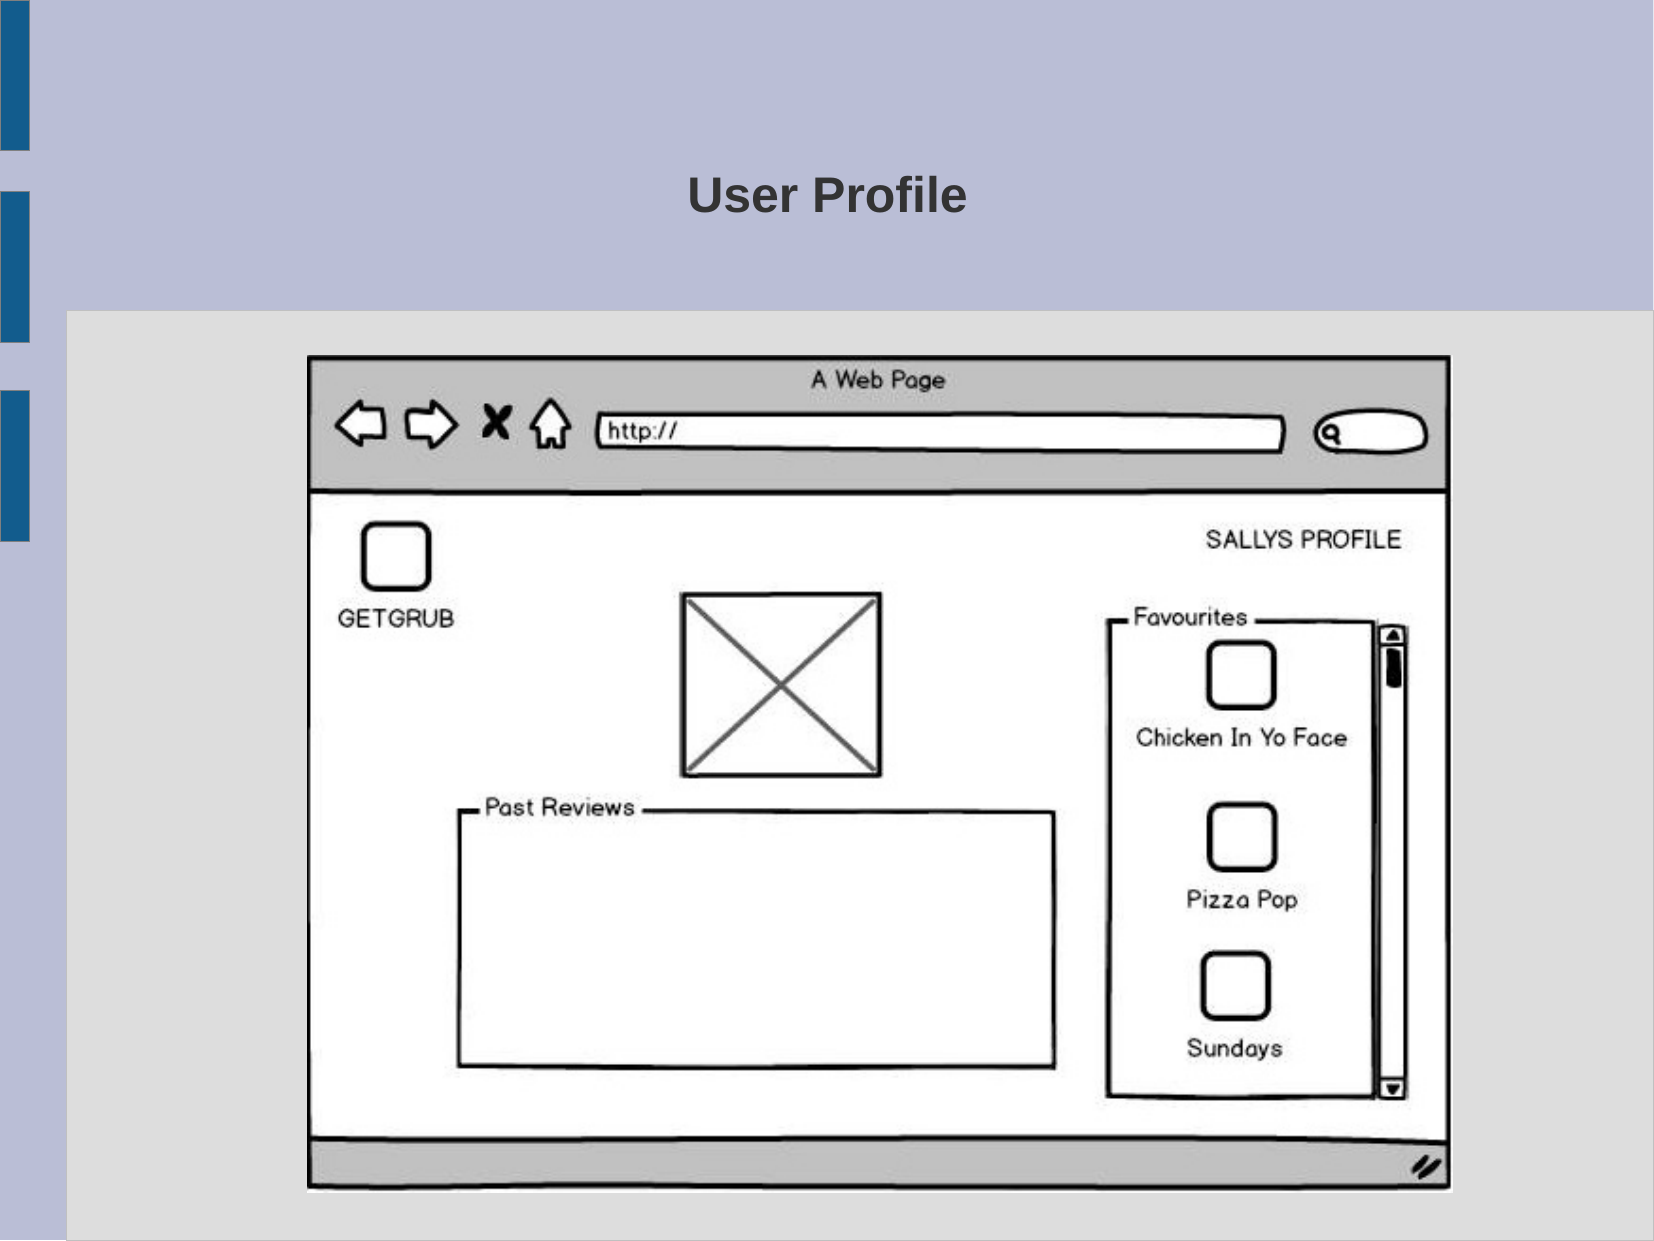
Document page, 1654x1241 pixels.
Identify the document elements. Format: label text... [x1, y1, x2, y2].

picture [307, 355, 1453, 1193]
title User Profile [121, 91, 1534, 299]
